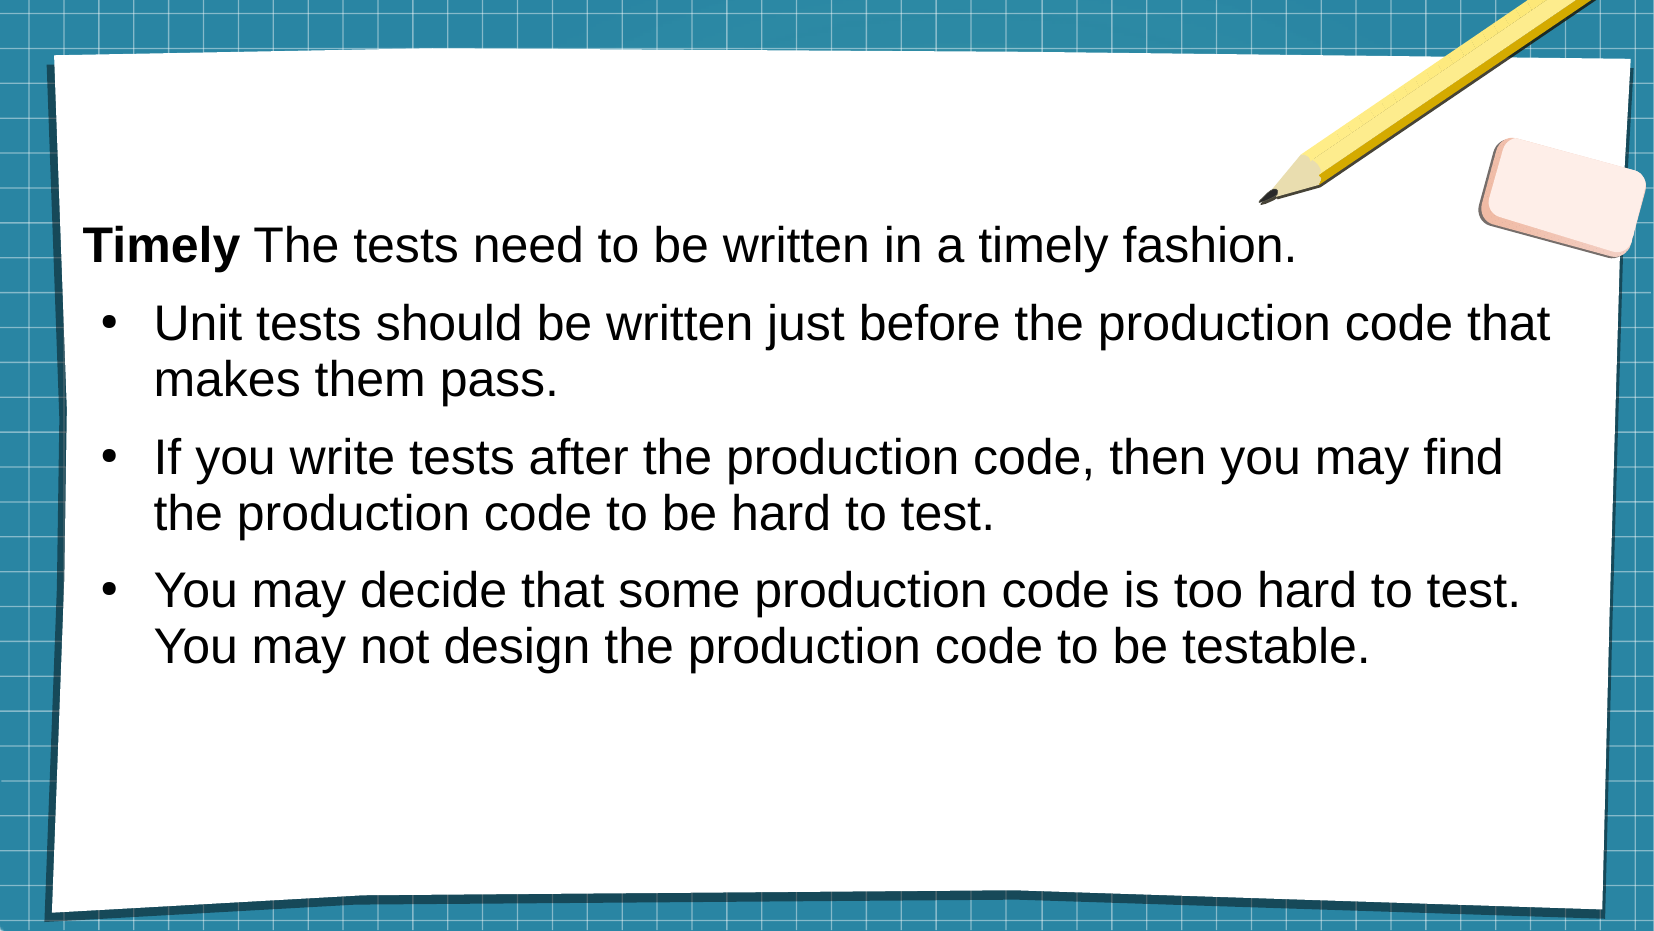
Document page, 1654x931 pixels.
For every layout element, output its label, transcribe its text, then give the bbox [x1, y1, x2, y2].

list Timely The tests need to be written in a timely fashion. Unit tests should be written just before the production code that makes them pass. If you write tests after the production code, then you may ﬁnd the production code to be hard to test. You may decide that some production code is too hard to test. You may not design the production code to be testable. [82, 217, 1571, 758]
